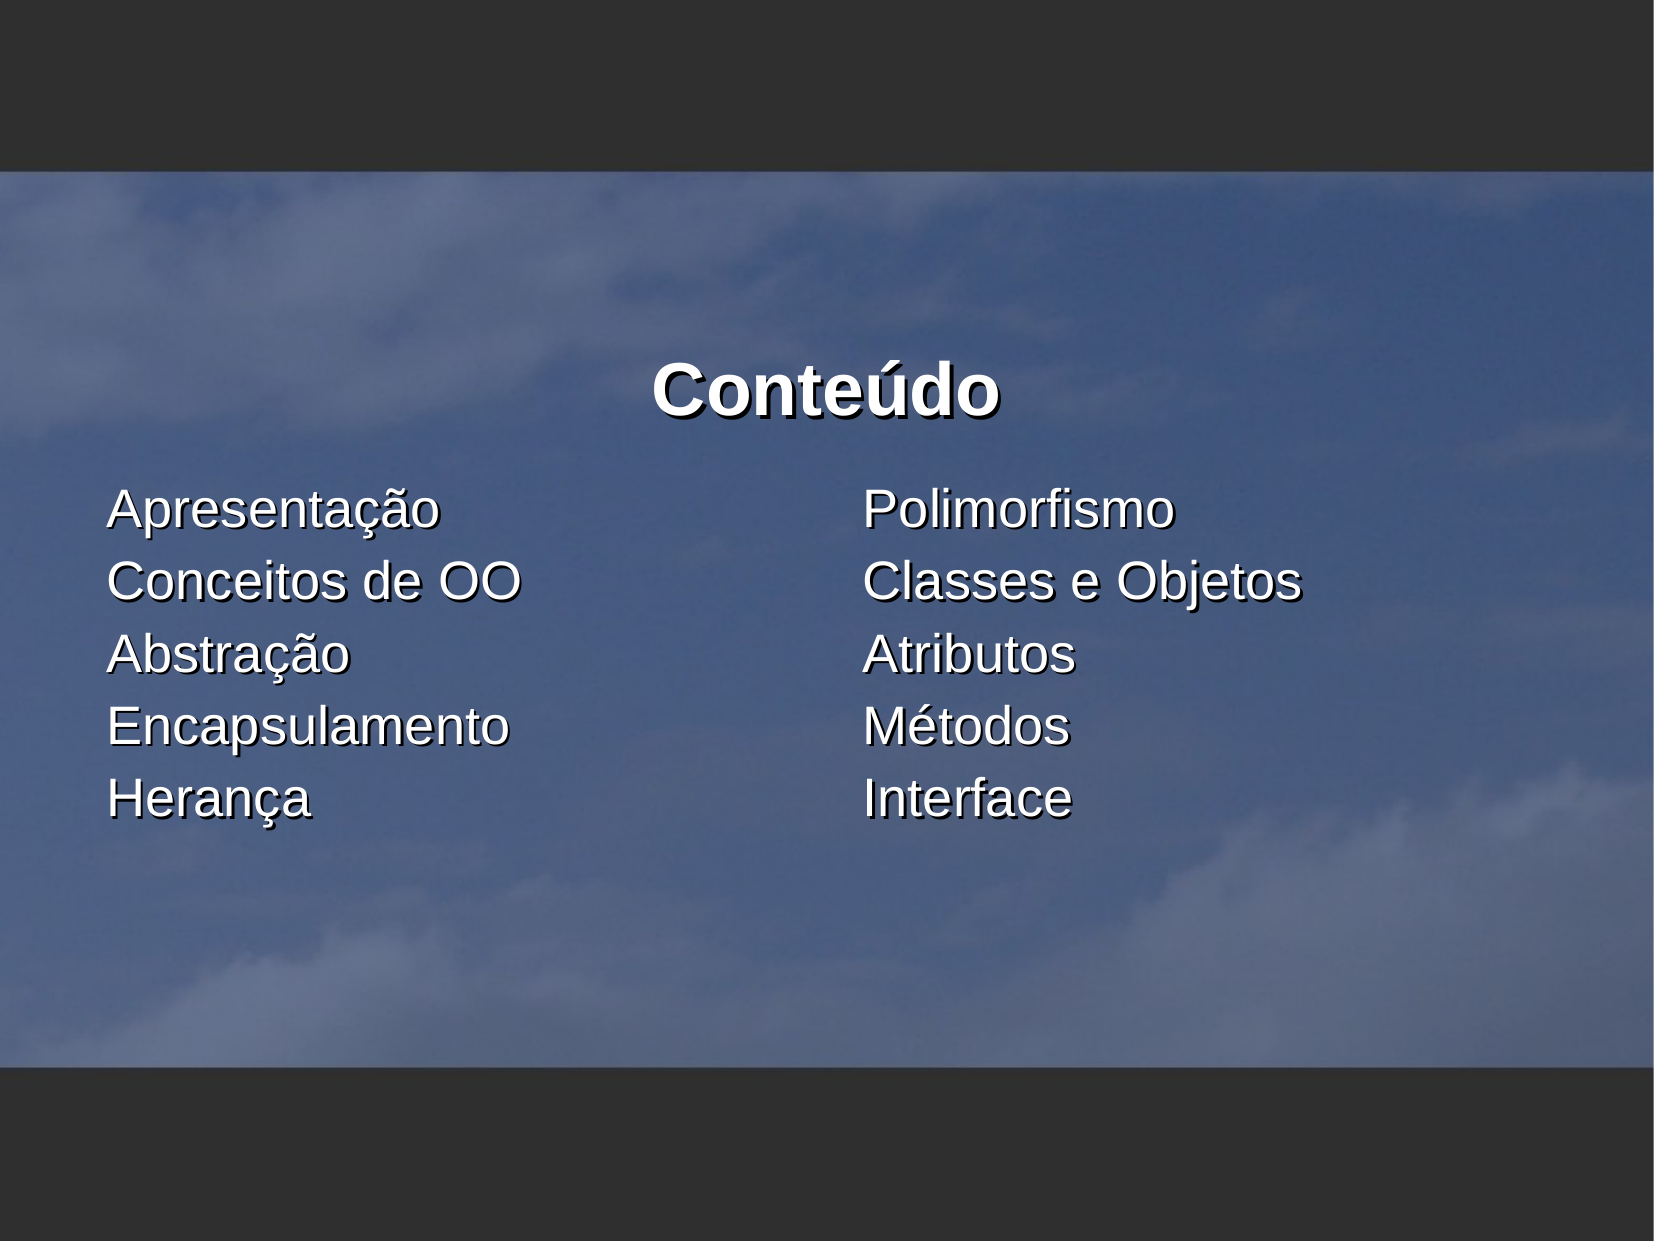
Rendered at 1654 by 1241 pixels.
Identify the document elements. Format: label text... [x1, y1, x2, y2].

picture [0, 0, 1654, 1241]
list Polimorfismo Classes e Objetos Atributos Métodos Interface [845, 478, 1566, 829]
list Apresentação Conceitos de OO Abstração Encapsulamento Herança [88, 478, 809, 829]
title Conteúdo [88, 301, 1565, 479]
